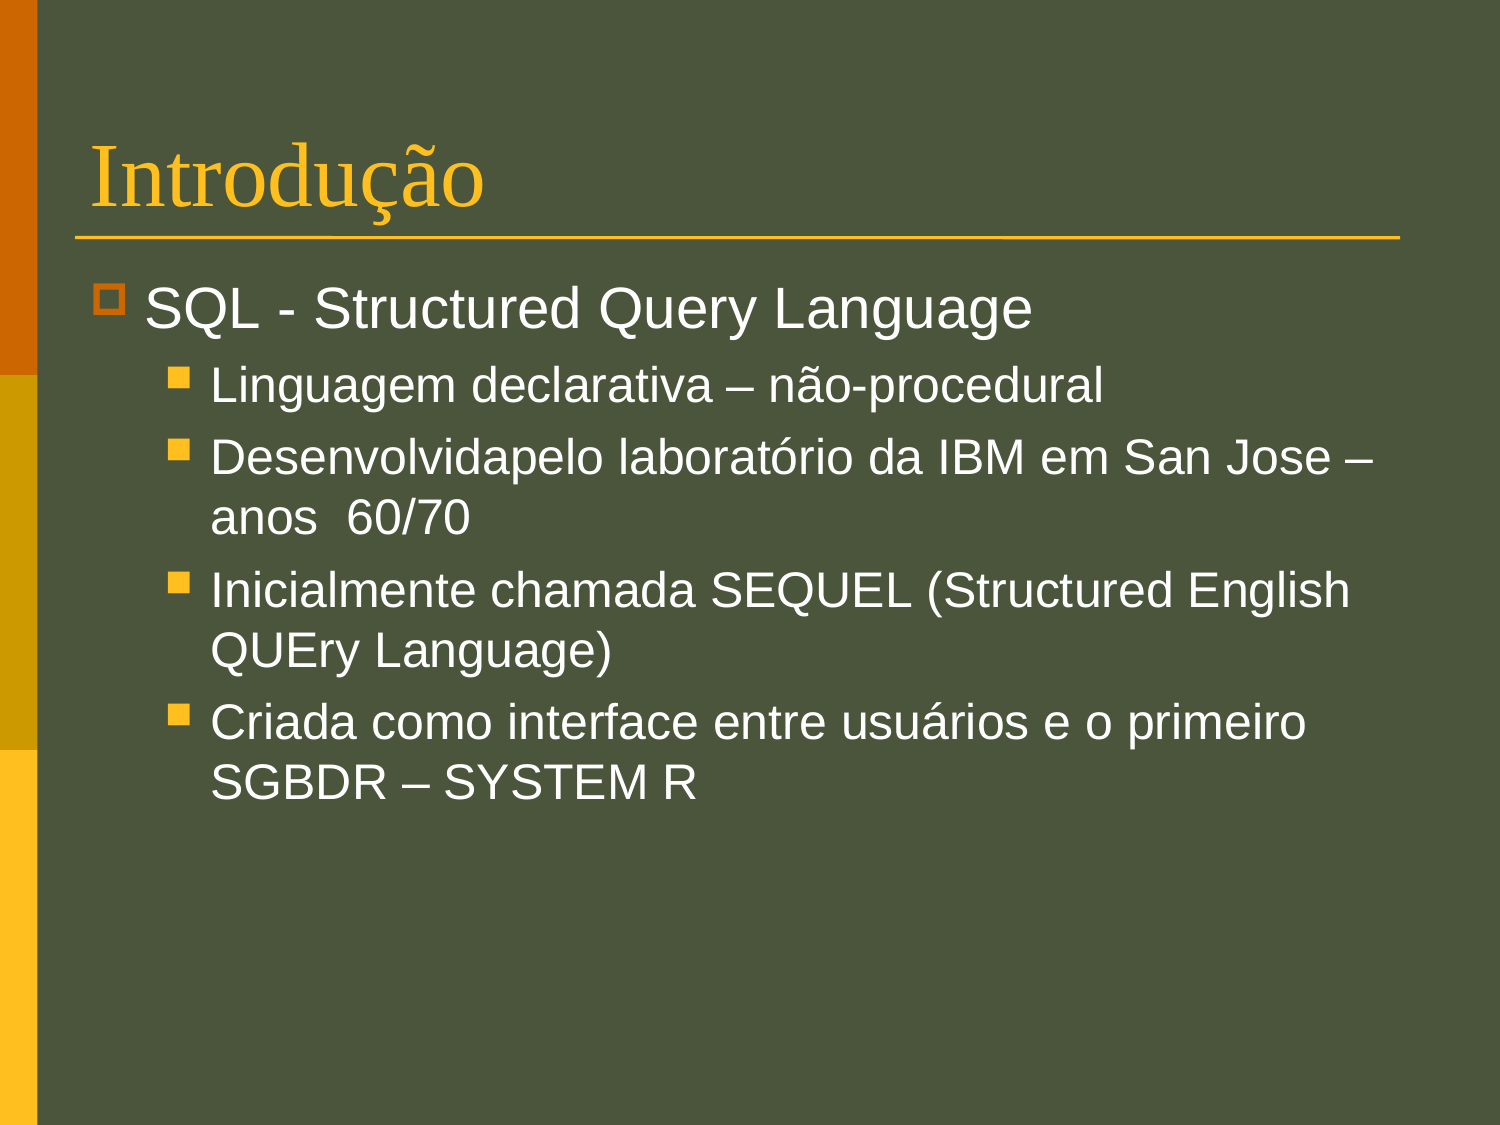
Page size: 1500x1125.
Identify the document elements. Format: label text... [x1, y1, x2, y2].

list SQL - Structured Query Language Linguagem declarativa – não-procedural Desenvolvidapelo laboratório da IBM em San Jose – anos 60/70 Inicialmente chamada SEQUEL (Structured English QUEry Language) Criada como interface entre usuários e o primeiro SGBDR – SYSTEM R [75, 262, 1426, 1006]
title Introdução [75, 45, 1426, 233]
